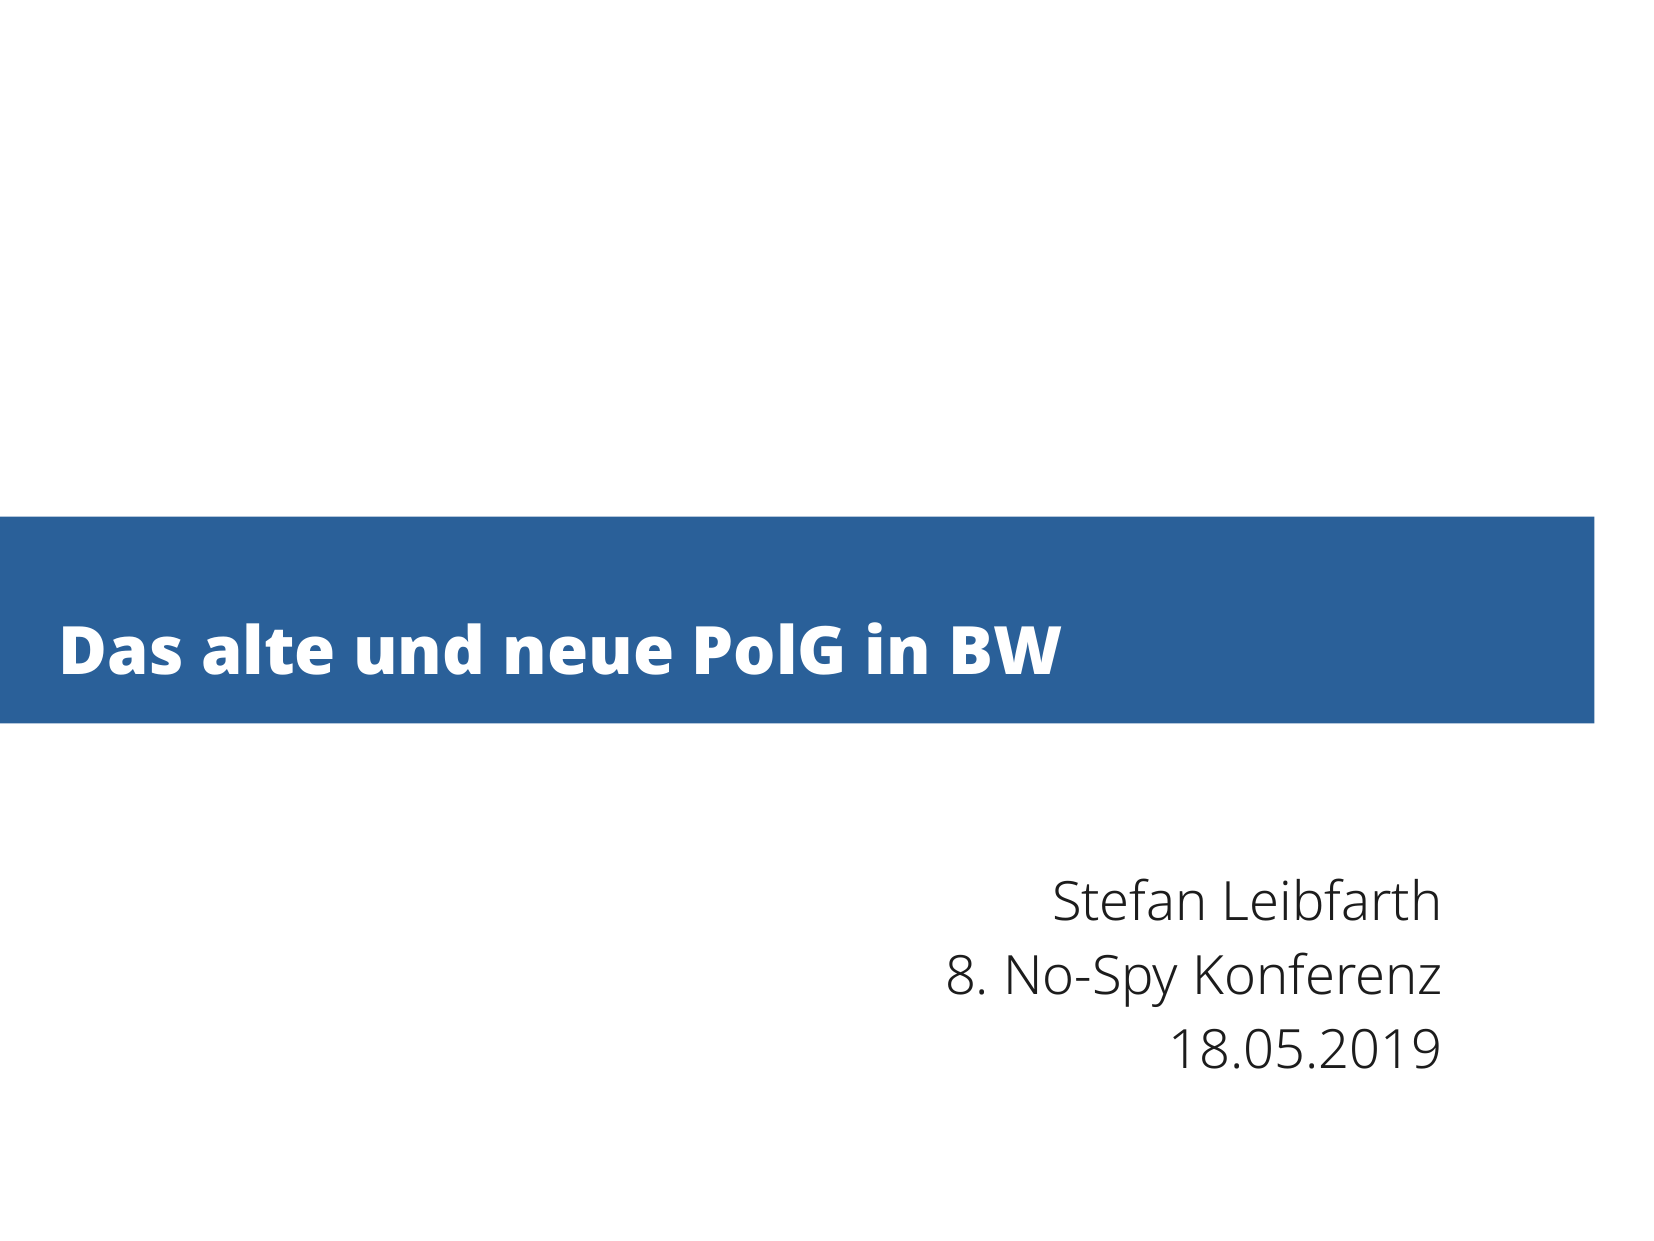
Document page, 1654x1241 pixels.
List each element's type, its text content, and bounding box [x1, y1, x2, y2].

subtitle Stefan Leibfarth 8. No-Spy Konferenz 18.05.2019 [944, 862, 1654, 1241]
title Das alte und neue PolG in BW [59, 546, 1595, 694]
